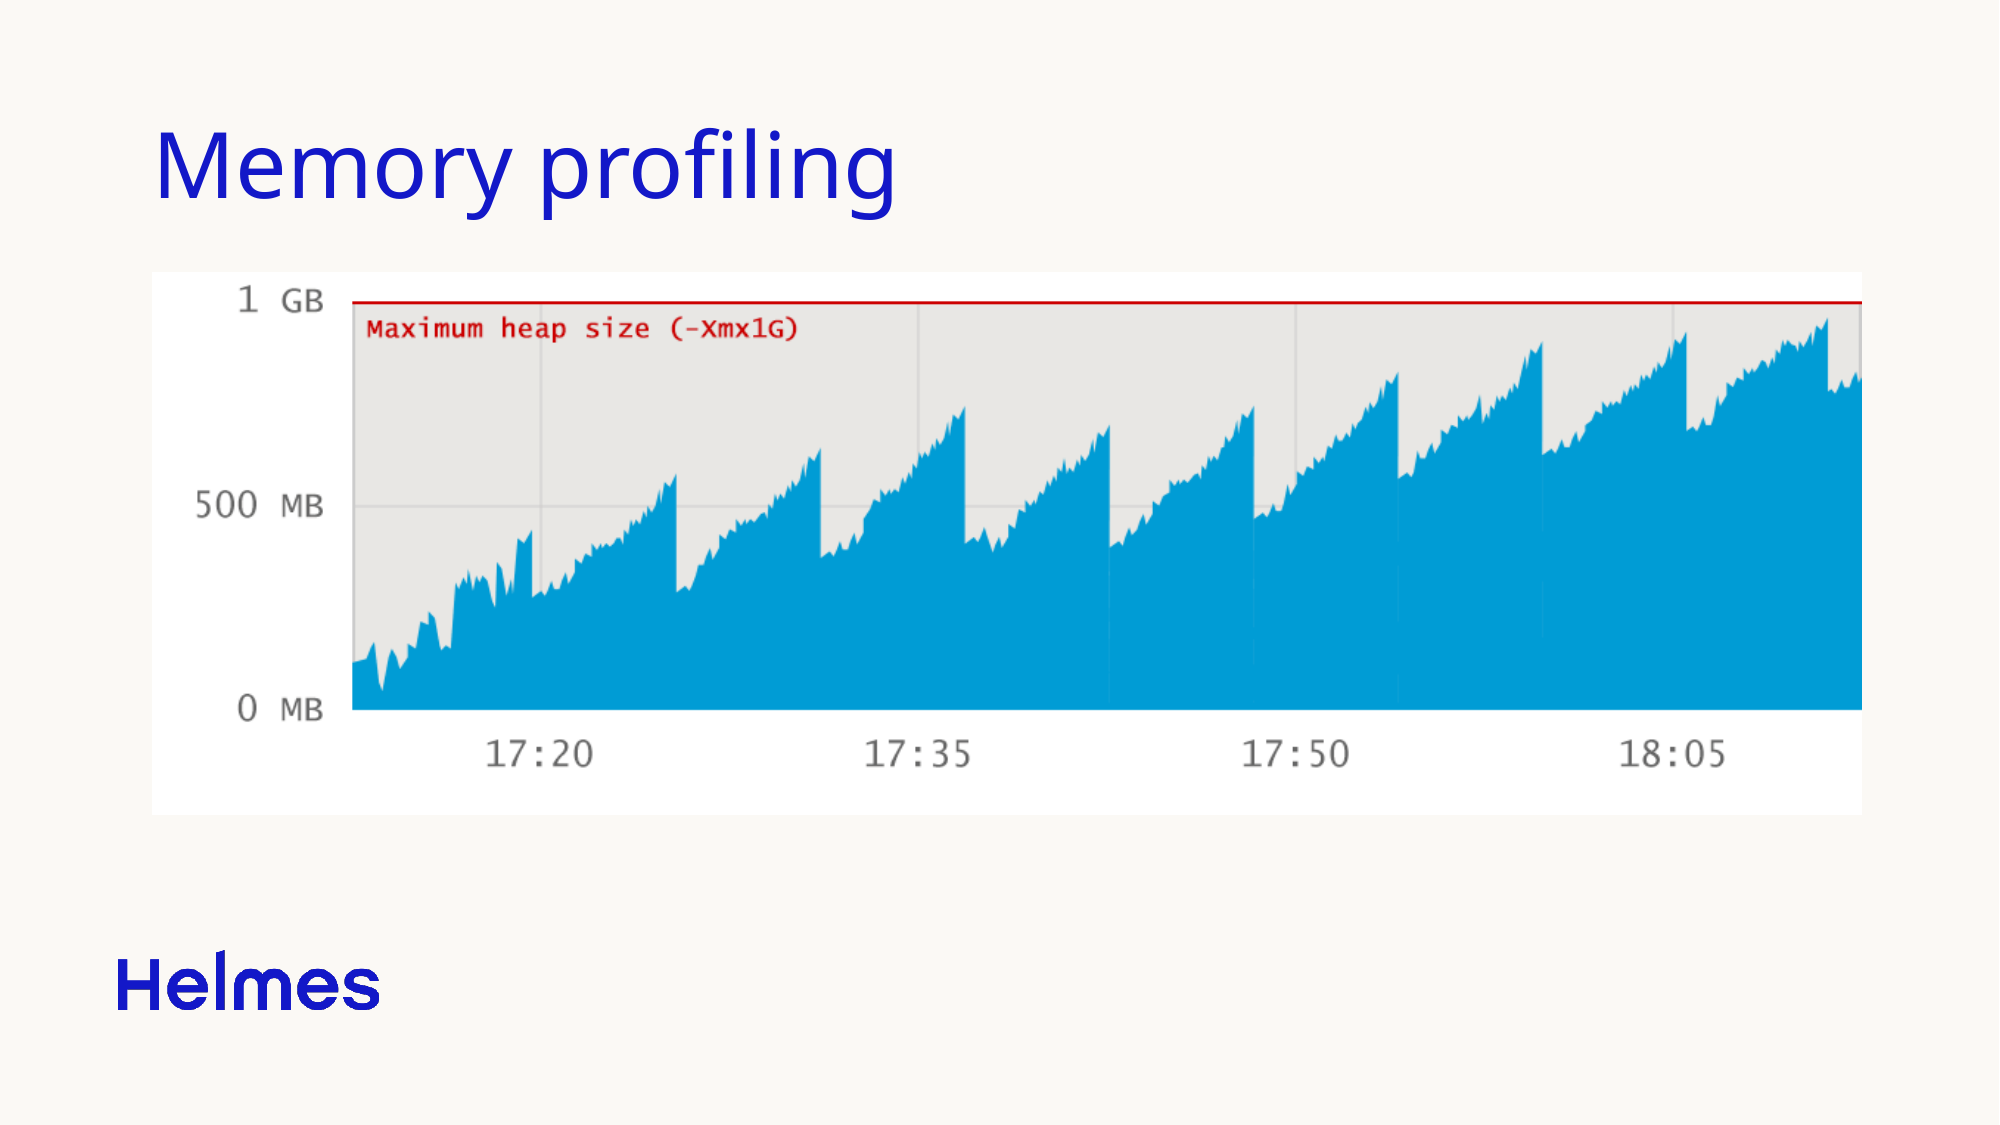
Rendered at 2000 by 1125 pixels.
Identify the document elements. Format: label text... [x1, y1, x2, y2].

picture [118, 950, 379, 1010]
picture [152, 272, 1862, 815]
text_box Memory profiling [137, 59, 1862, 277]
